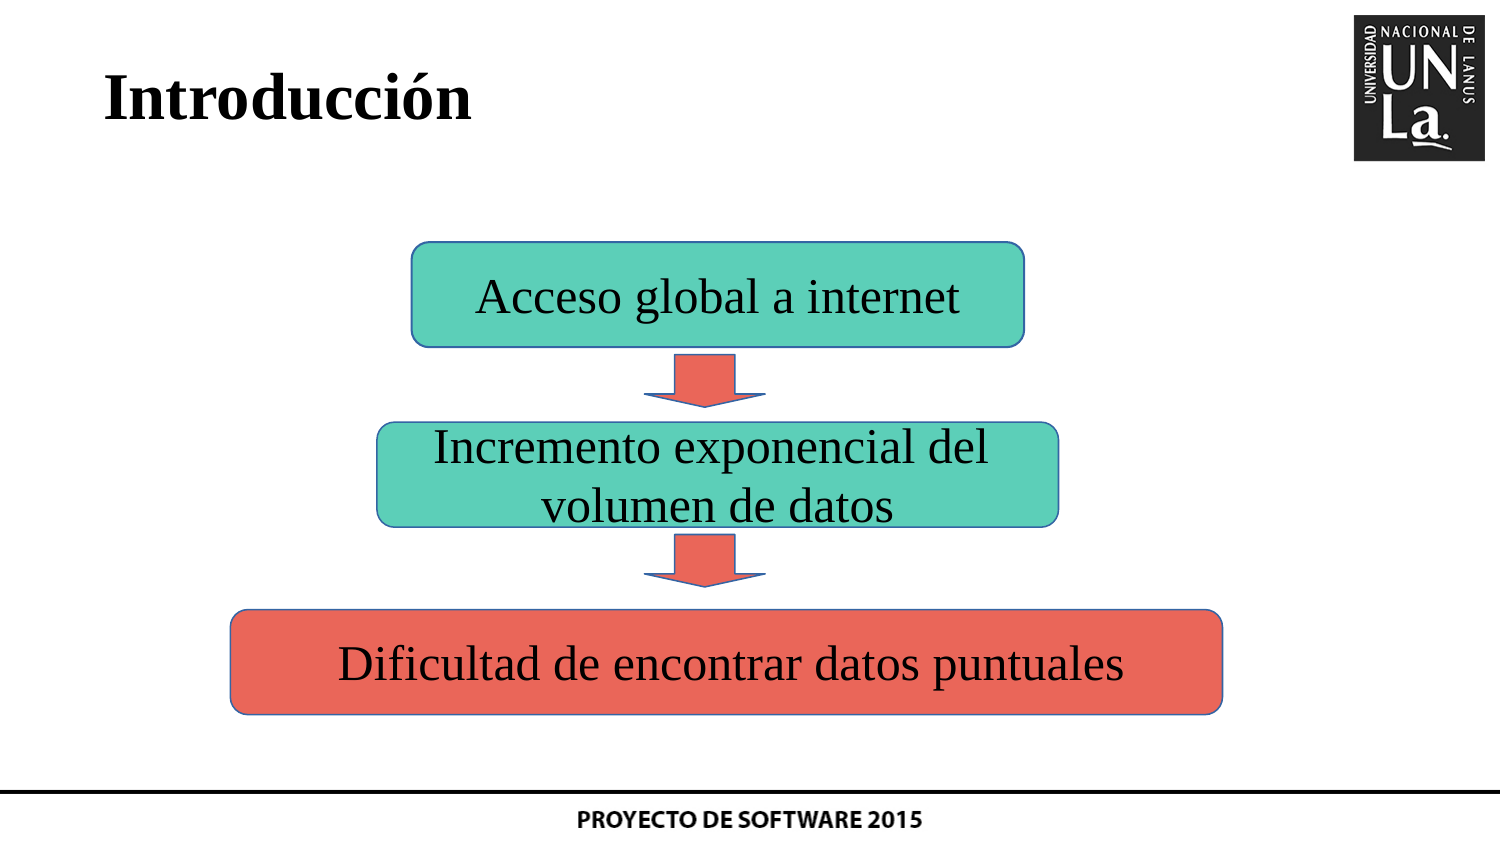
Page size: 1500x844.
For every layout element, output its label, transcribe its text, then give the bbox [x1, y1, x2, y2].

text_box Acceso global a internet [411, 242, 1025, 348]
text_box [644, 354, 766, 408]
text_box Dificultad de encontrar datos puntuales [230, 609, 1223, 715]
title Introducción [103, 15, 1397, 179]
text_box [644, 534, 766, 587]
text_box Incremento exponencial del volumen de datos [376, 422, 1059, 528]
picture [0, 0, 1500, 844]
